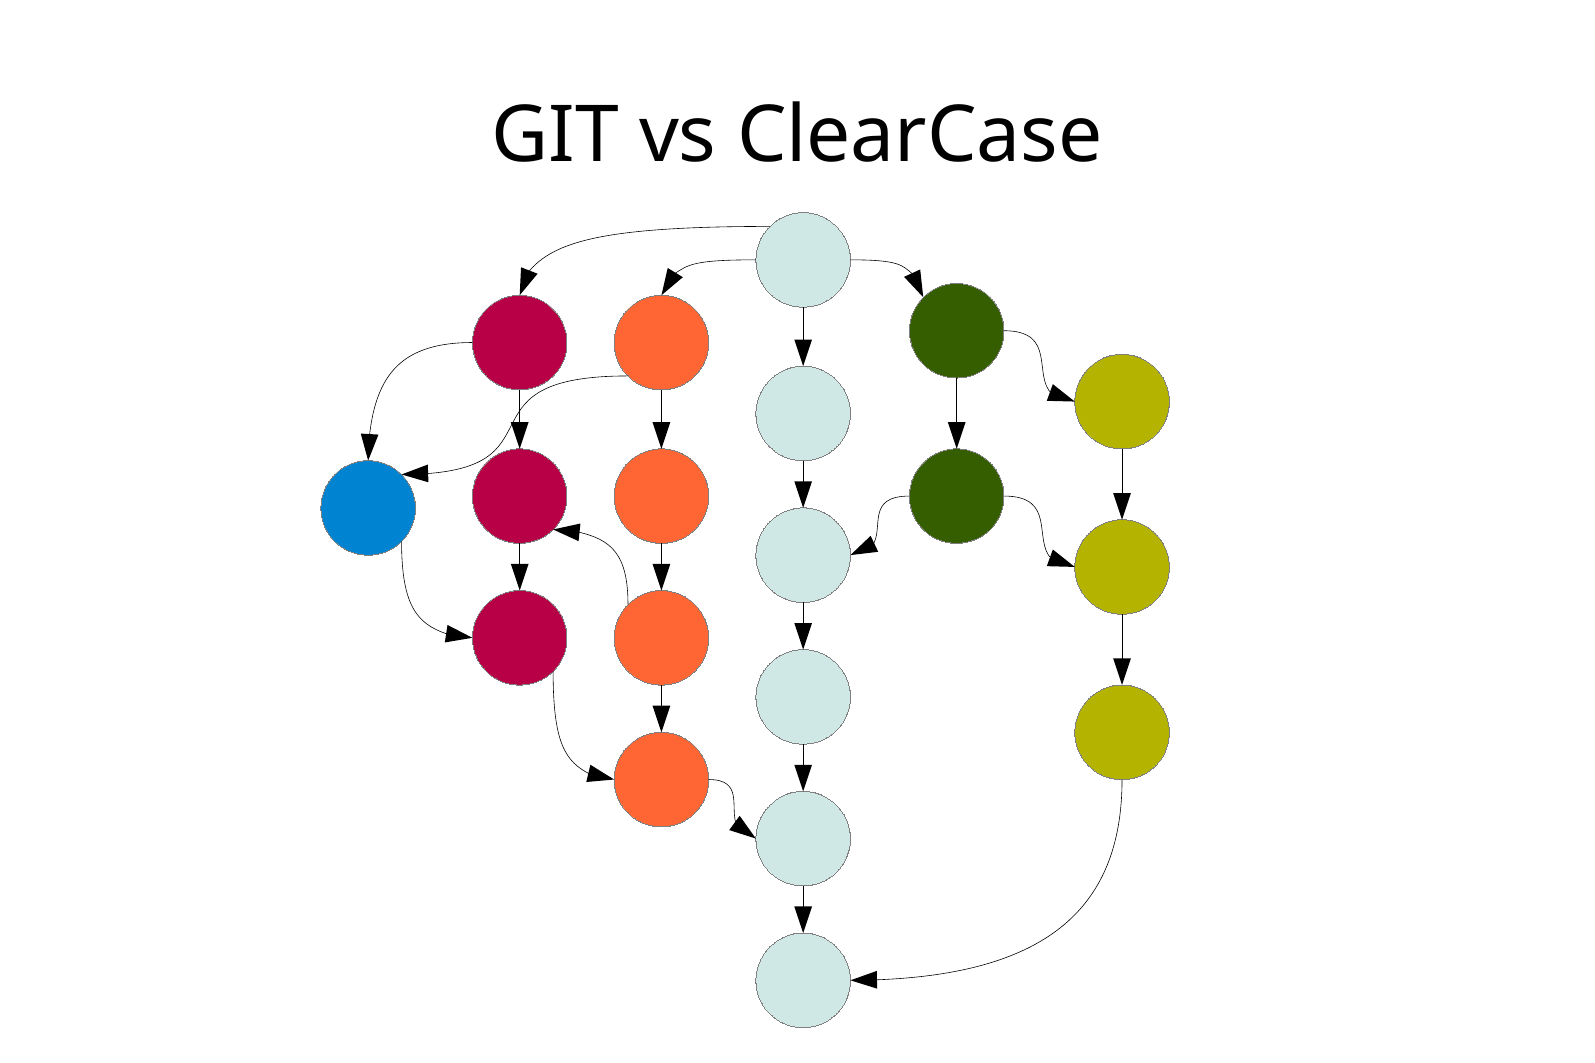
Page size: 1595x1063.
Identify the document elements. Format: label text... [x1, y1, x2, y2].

text_box [755, 791, 851, 886]
title GIT vs ClearCase [79, 42, 1515, 220]
text_box [1074, 519, 1170, 615]
text_box [614, 590, 709, 686]
text_box [755, 507, 851, 603]
text_box [614, 732, 709, 827]
text_box [909, 448, 1004, 544]
text_box [320, 460, 416, 556]
text_box [755, 212, 851, 308]
text_box [472, 590, 567, 686]
text_box [614, 448, 709, 544]
text_box [909, 283, 1004, 379]
text_box [1074, 354, 1170, 449]
text_box [755, 366, 851, 461]
text_box [472, 295, 567, 390]
text_box [755, 649, 851, 745]
text_box [614, 295, 709, 390]
text_box [1074, 685, 1170, 780]
text_box [755, 933, 851, 1028]
text_box [472, 448, 567, 544]
